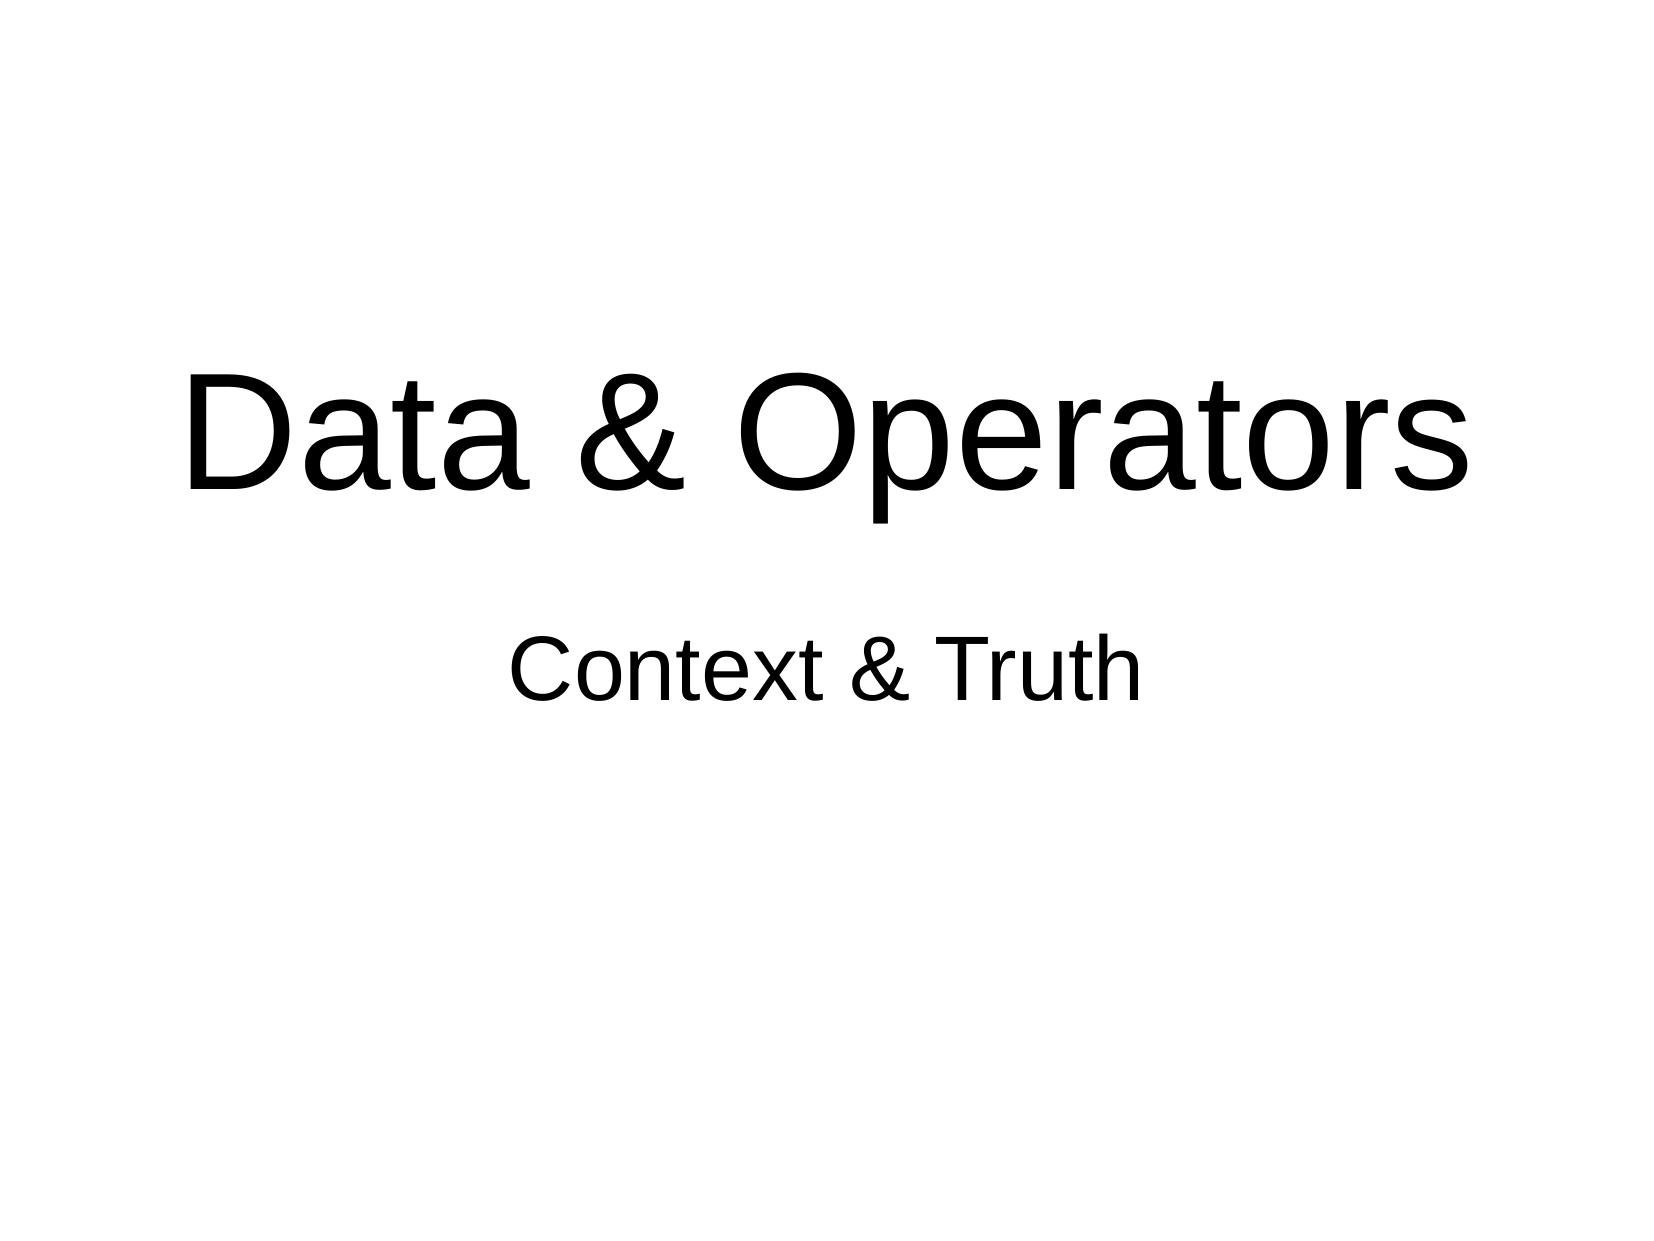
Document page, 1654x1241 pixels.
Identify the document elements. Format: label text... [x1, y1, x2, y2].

subtitle Data & Operators Context & Truth [82, 49, 1571, 1010]
